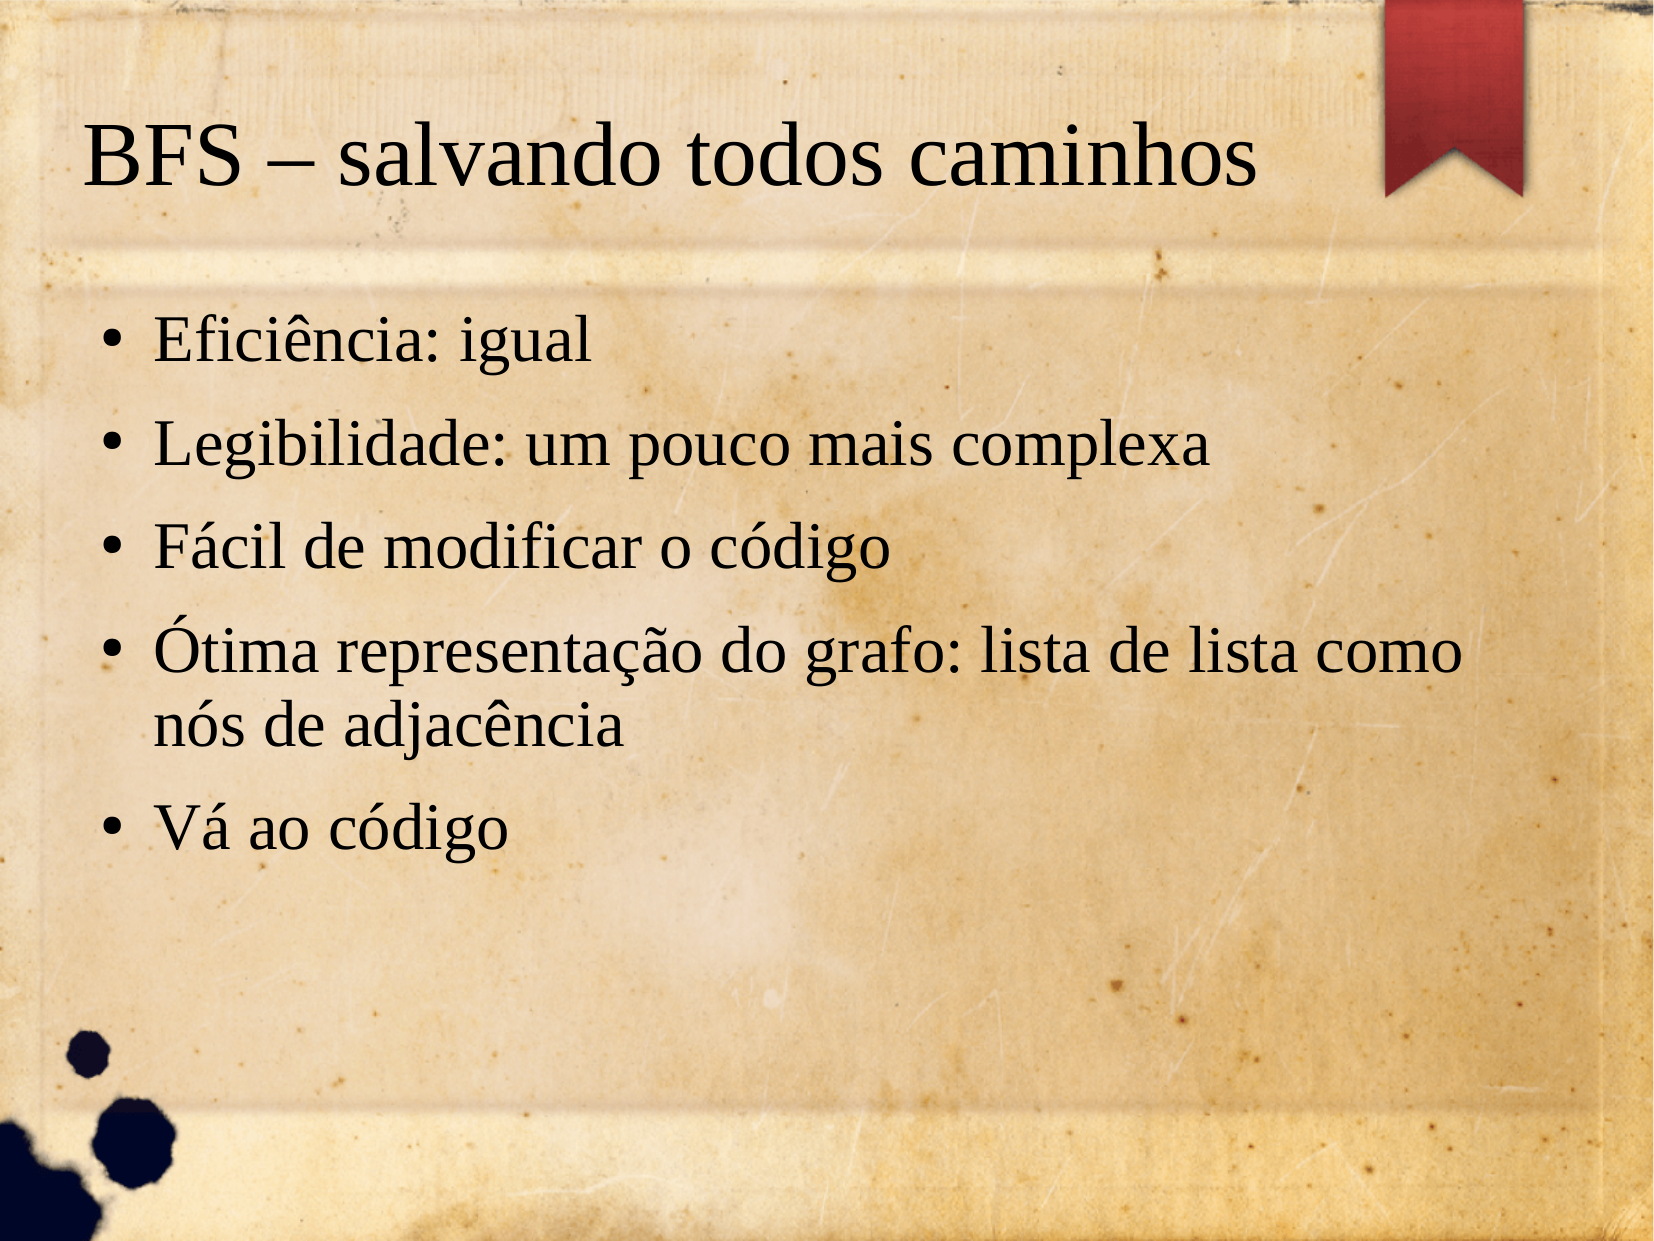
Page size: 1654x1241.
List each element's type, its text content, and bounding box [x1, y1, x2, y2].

list Eficiência: igual Legibilidade: um pouco mais complexa Fácil de modificar o código Ótima representação do grafo: lista de lista como nós de adjacência Vá ao código [82, 302, 1538, 1022]
title BFS – salvando todos caminhos [82, 61, 1347, 249]
picture [0, 0, 1654, 1241]
